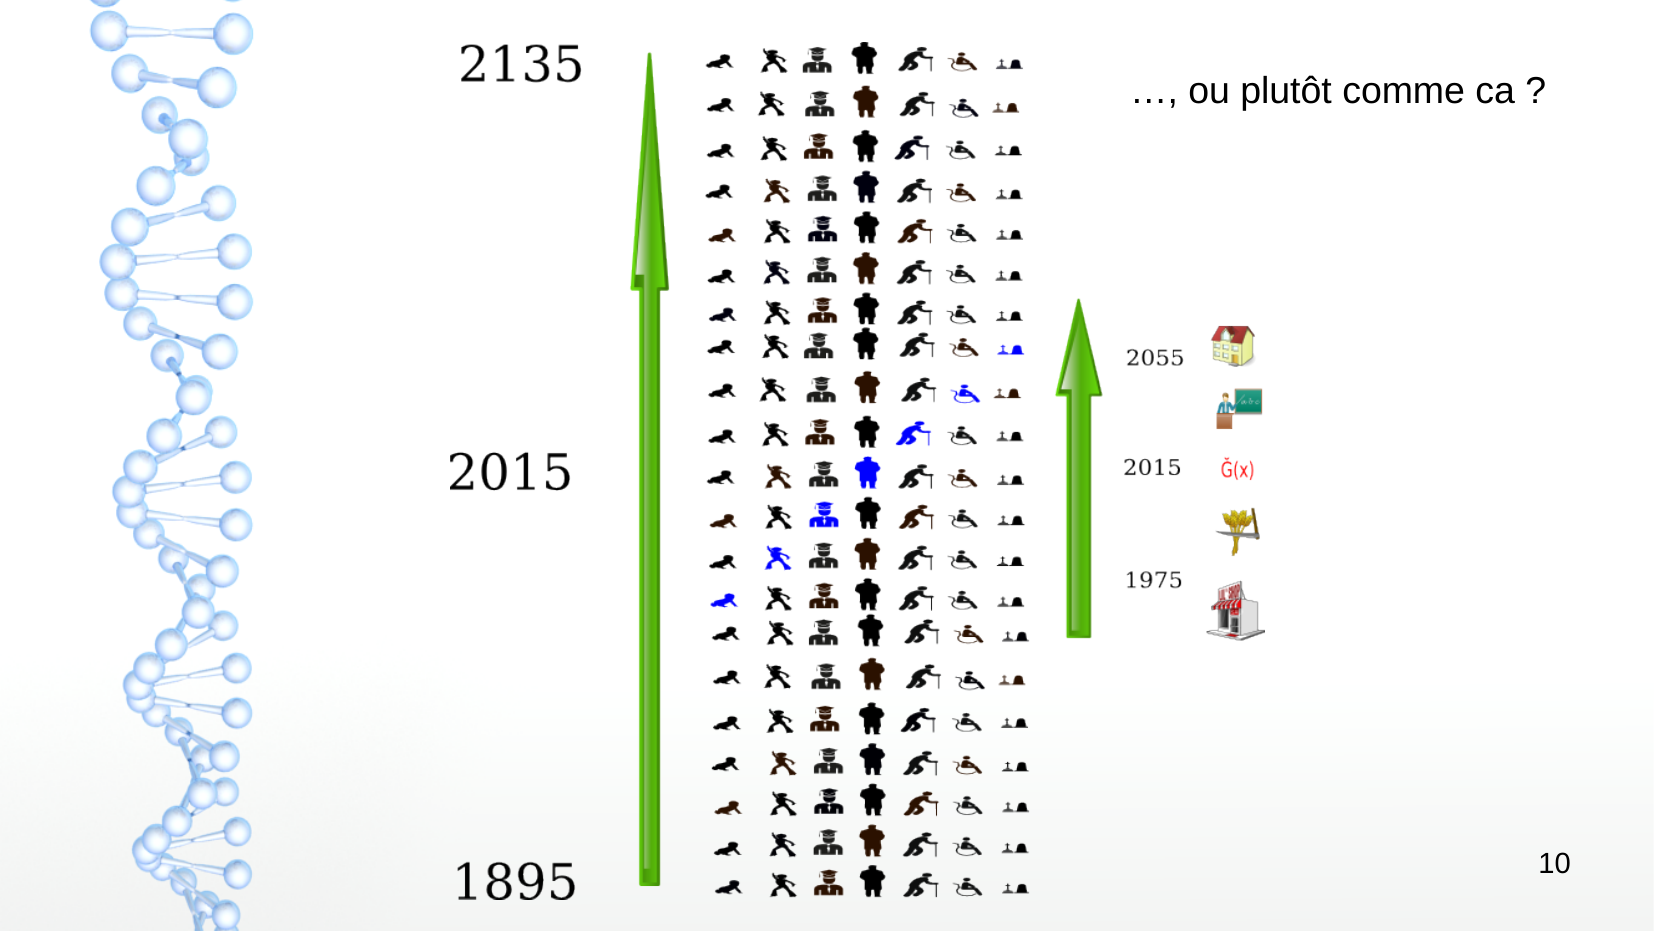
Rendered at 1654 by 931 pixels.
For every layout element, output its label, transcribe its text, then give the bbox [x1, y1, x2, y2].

picture [0, 0, 1654, 931]
text_box …, ou plutôt comme ca ? [1130, 69, 1568, 122]
